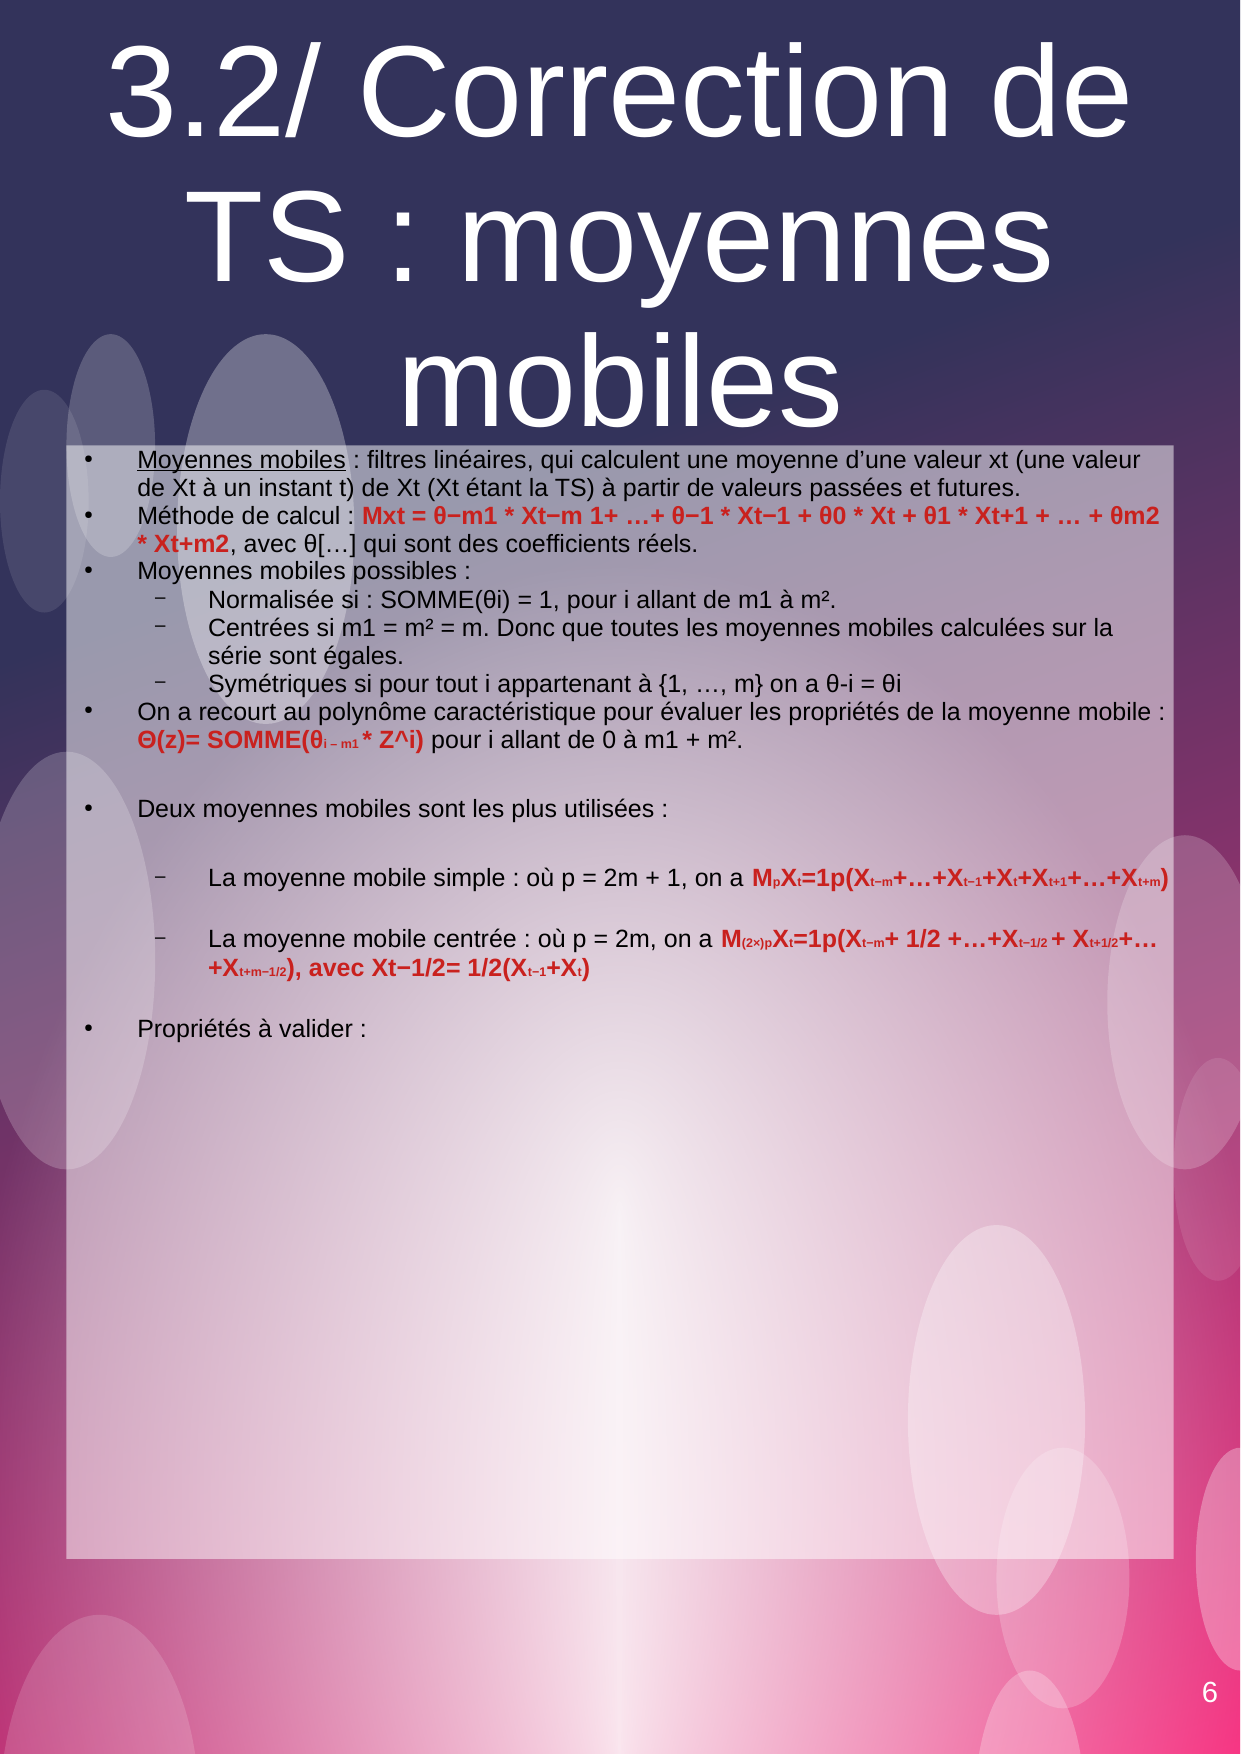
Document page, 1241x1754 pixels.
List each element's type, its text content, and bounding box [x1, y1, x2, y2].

list Moyennes mobiles : filtres linéaires, qui calculent une moyenne d’une valeur xt (une valeur de Xt à un instant t) de Xt (Xt étant la TS) à partir de valeurs passées et futures. Méthode de calcul : Mxt = θ−m1 * Xt−m 1+ …+ θ−1 * Xt−1 + θ0 * Xt + θ1 * Xt+1 + … + θm2 * Xt+m2, avec θ[…] qui sont des coefficients réels. Moyennes mobiles possibles : Normalisée si : SOMME(θi) = 1, pour i allant de m1 à m². Centrées si m1 = m² = m. Donc que toutes les moyennes mobiles calculées sur la série sont égales. Symétriques si pour tout i appartenant à {1, …, m} on a θ-i = θi On a recourt au polynôme caractéristique pour évaluer les propriétés de la moyenne mobile : Θ(z)= SOMME(θi – m1 * Z^i) pour i allant de 0 à m1 + m². Deux moyennes mobiles sont les plus utilisées : La moyenne mobile simple : où p = 2m + 1, on a MpXt=1p(Xt−m+…+Xt−1+Xt+Xt+1+…+Xt+m) La moyenne mobile centrée : où p = 2m, on a M(2×)pXt=1p(Xt−m+ 1/2 +…+Xt−1/2 + Xt+1/2+…+Xt+m−1/2), avec Xt−1/2= 1/2(Xt−1+Xt) Propriétés à valider : [66, 445, 1174, 1559]
title 3.2/ Correction de TS : moyennes mobiles [66, 19, 1174, 445]
